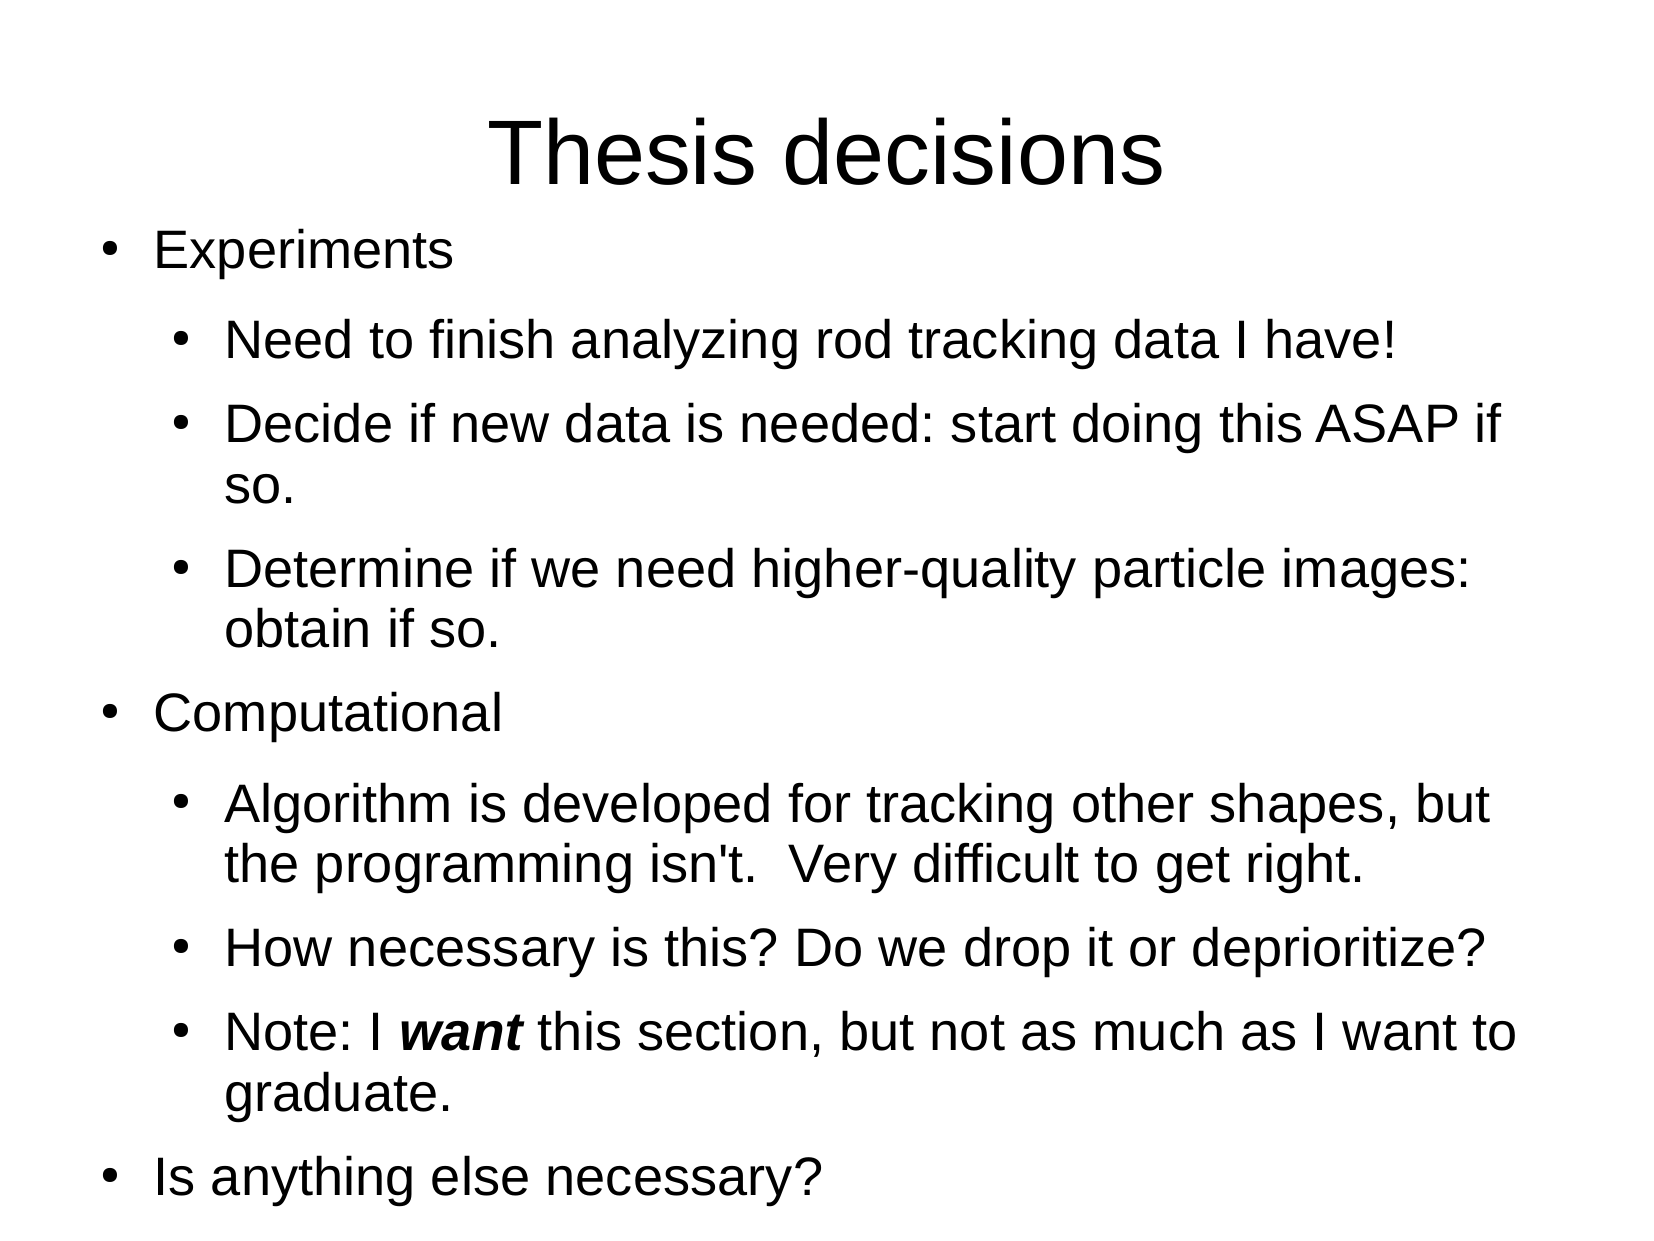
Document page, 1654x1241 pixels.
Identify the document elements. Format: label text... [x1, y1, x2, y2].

title Thesis decisions [82, 49, 1571, 219]
list Experiments Need to finish analyzing rod tracking data I have! Decide if new data is needed: start doing this ASAP if so. Determine if we need higher-quality particle images: obtain if so. Computational Algorithm is developed for tracking other shapes, but the programming isn't. Very difficult to get right. How necessary is this? Do we drop it or deprioritize? Note: I want this section, but not as much as I want to graduate. Is anything else necessary? [82, 219, 1571, 1209]
